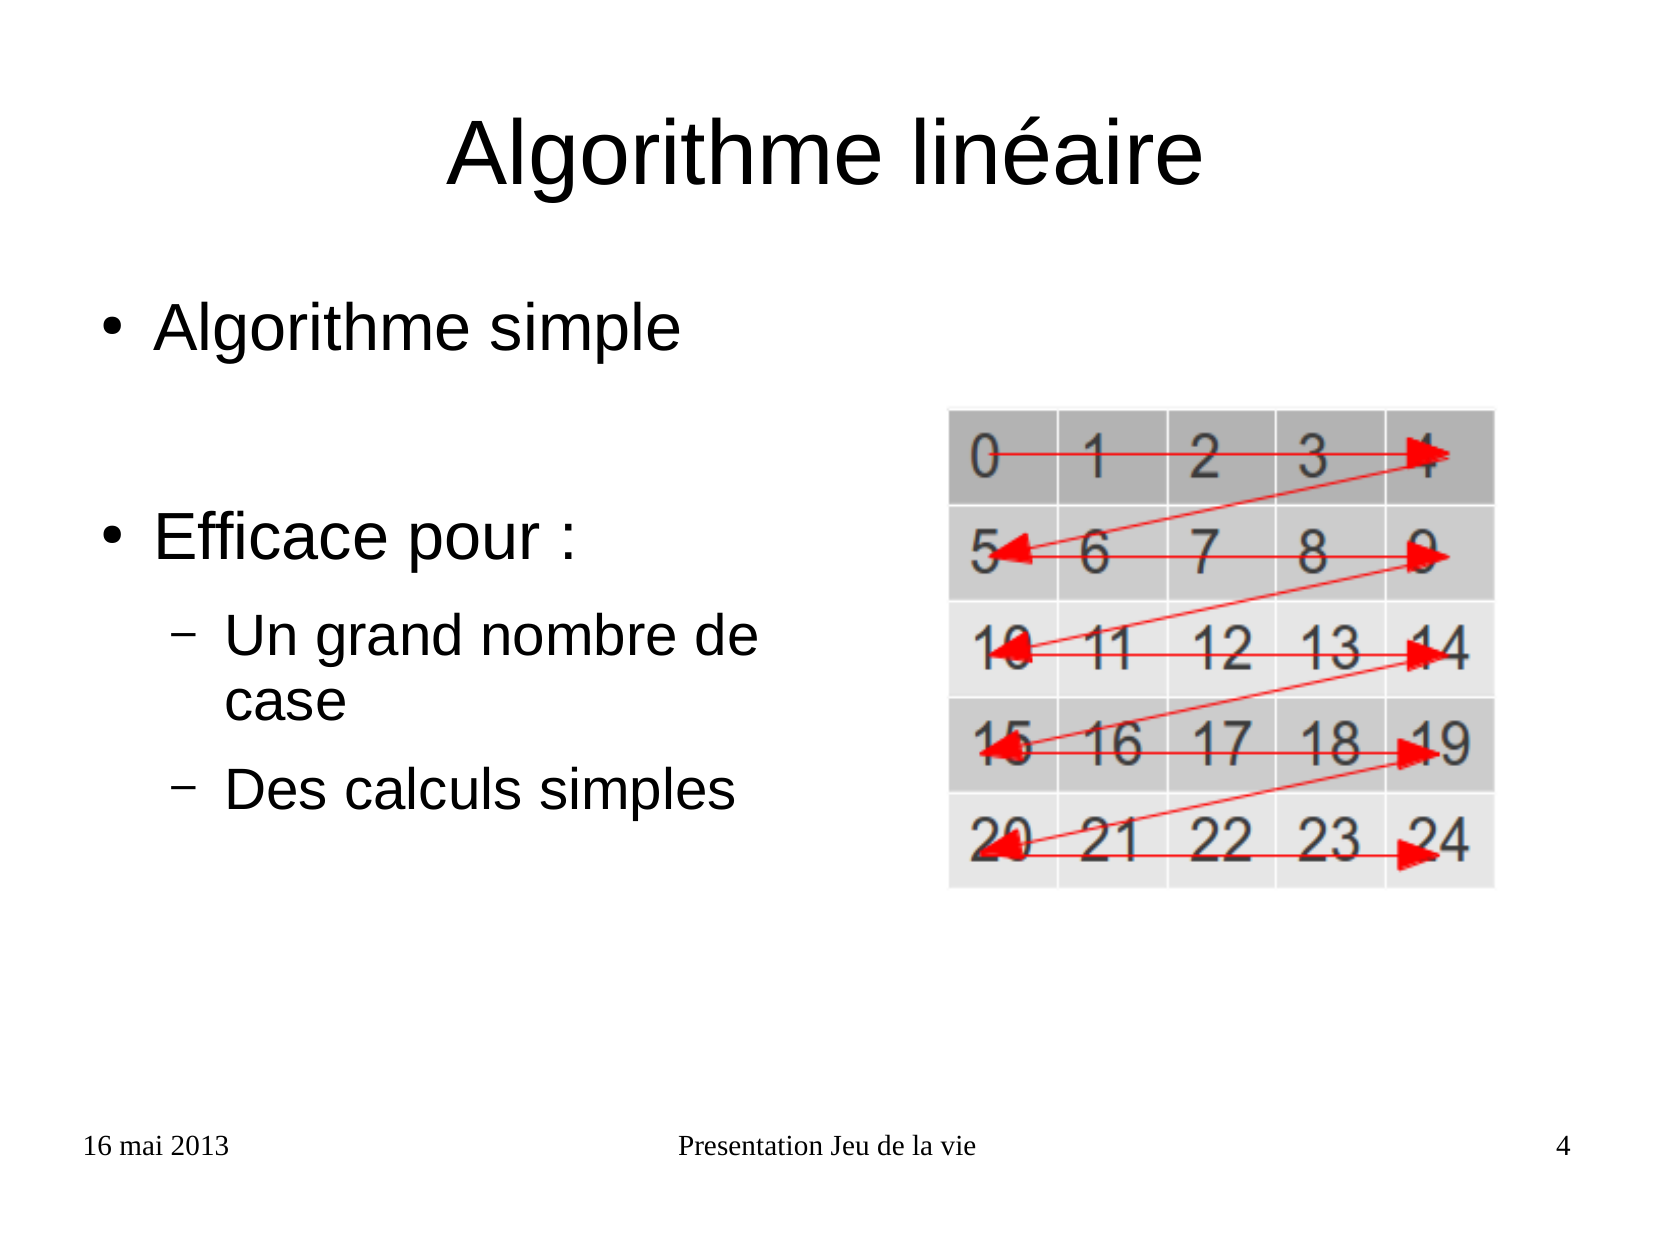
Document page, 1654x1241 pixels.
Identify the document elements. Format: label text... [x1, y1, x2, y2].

list Algorithme simple Efficace pour : Un grand nombre de case Des calculs simples [82, 290, 863, 1010]
title Algorithme linéaire [82, 49, 1571, 257]
picture [923, 389, 1538, 911]
